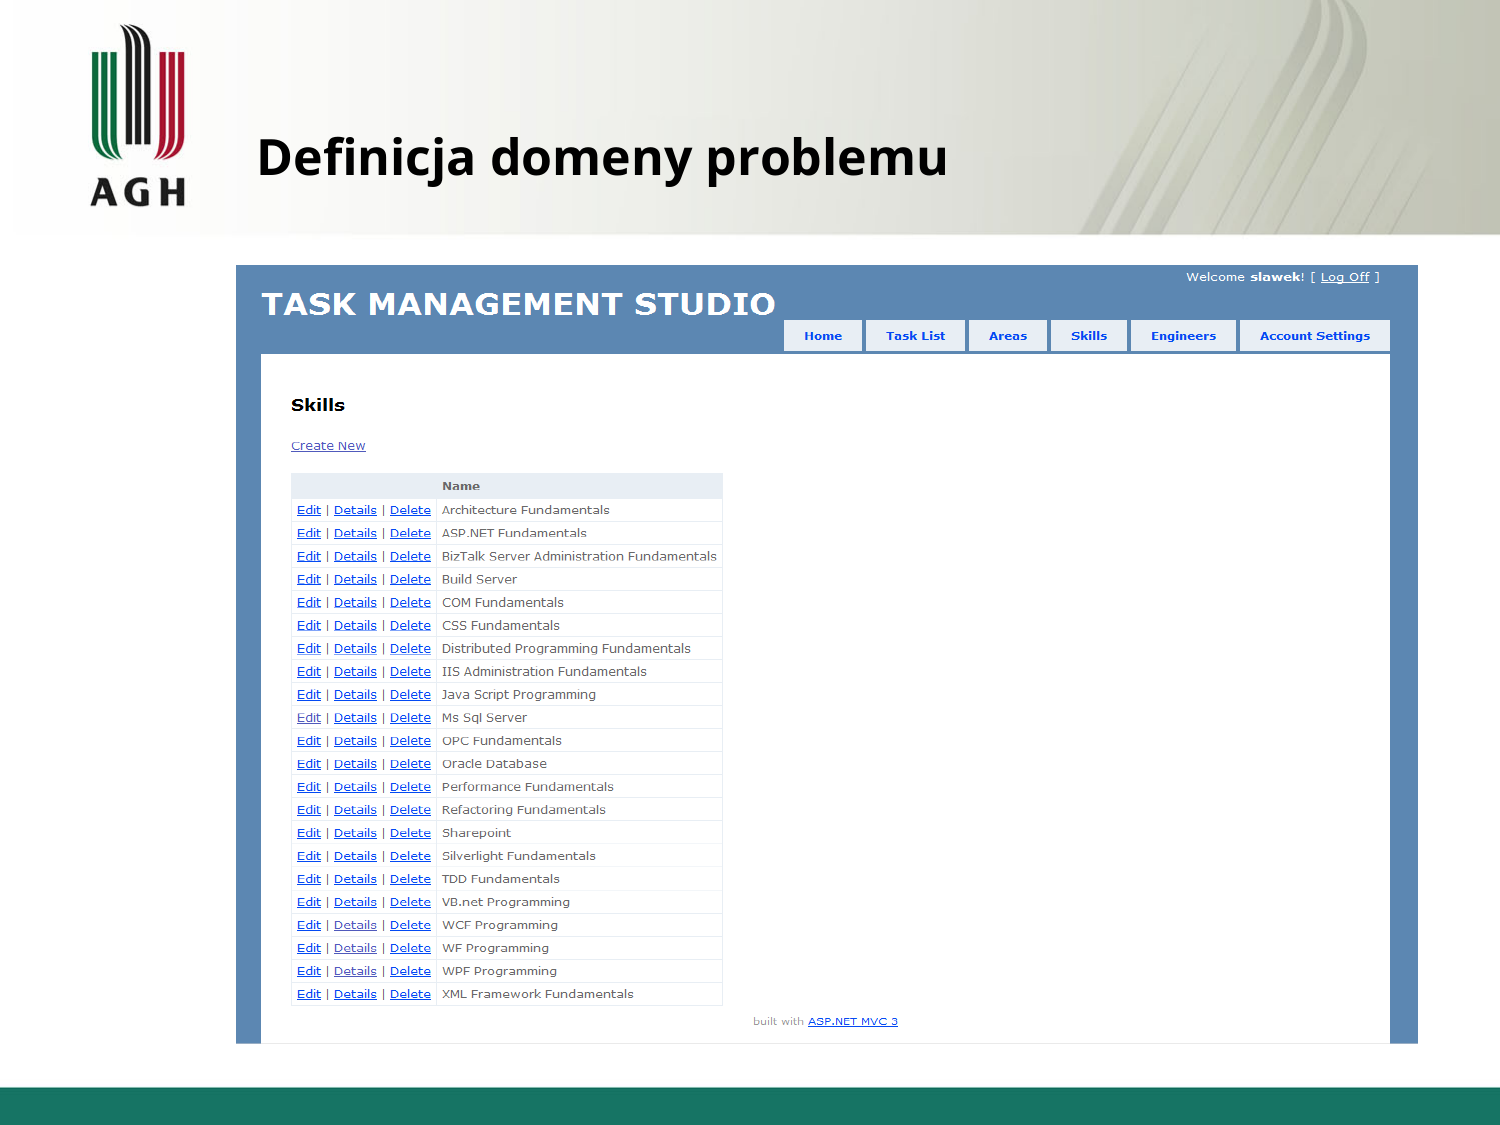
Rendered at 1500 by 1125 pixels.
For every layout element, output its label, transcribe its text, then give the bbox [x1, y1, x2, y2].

title Definicja domeny problemu [242, 78, 1425, 233]
picture [0, 0, 1500, 1125]
